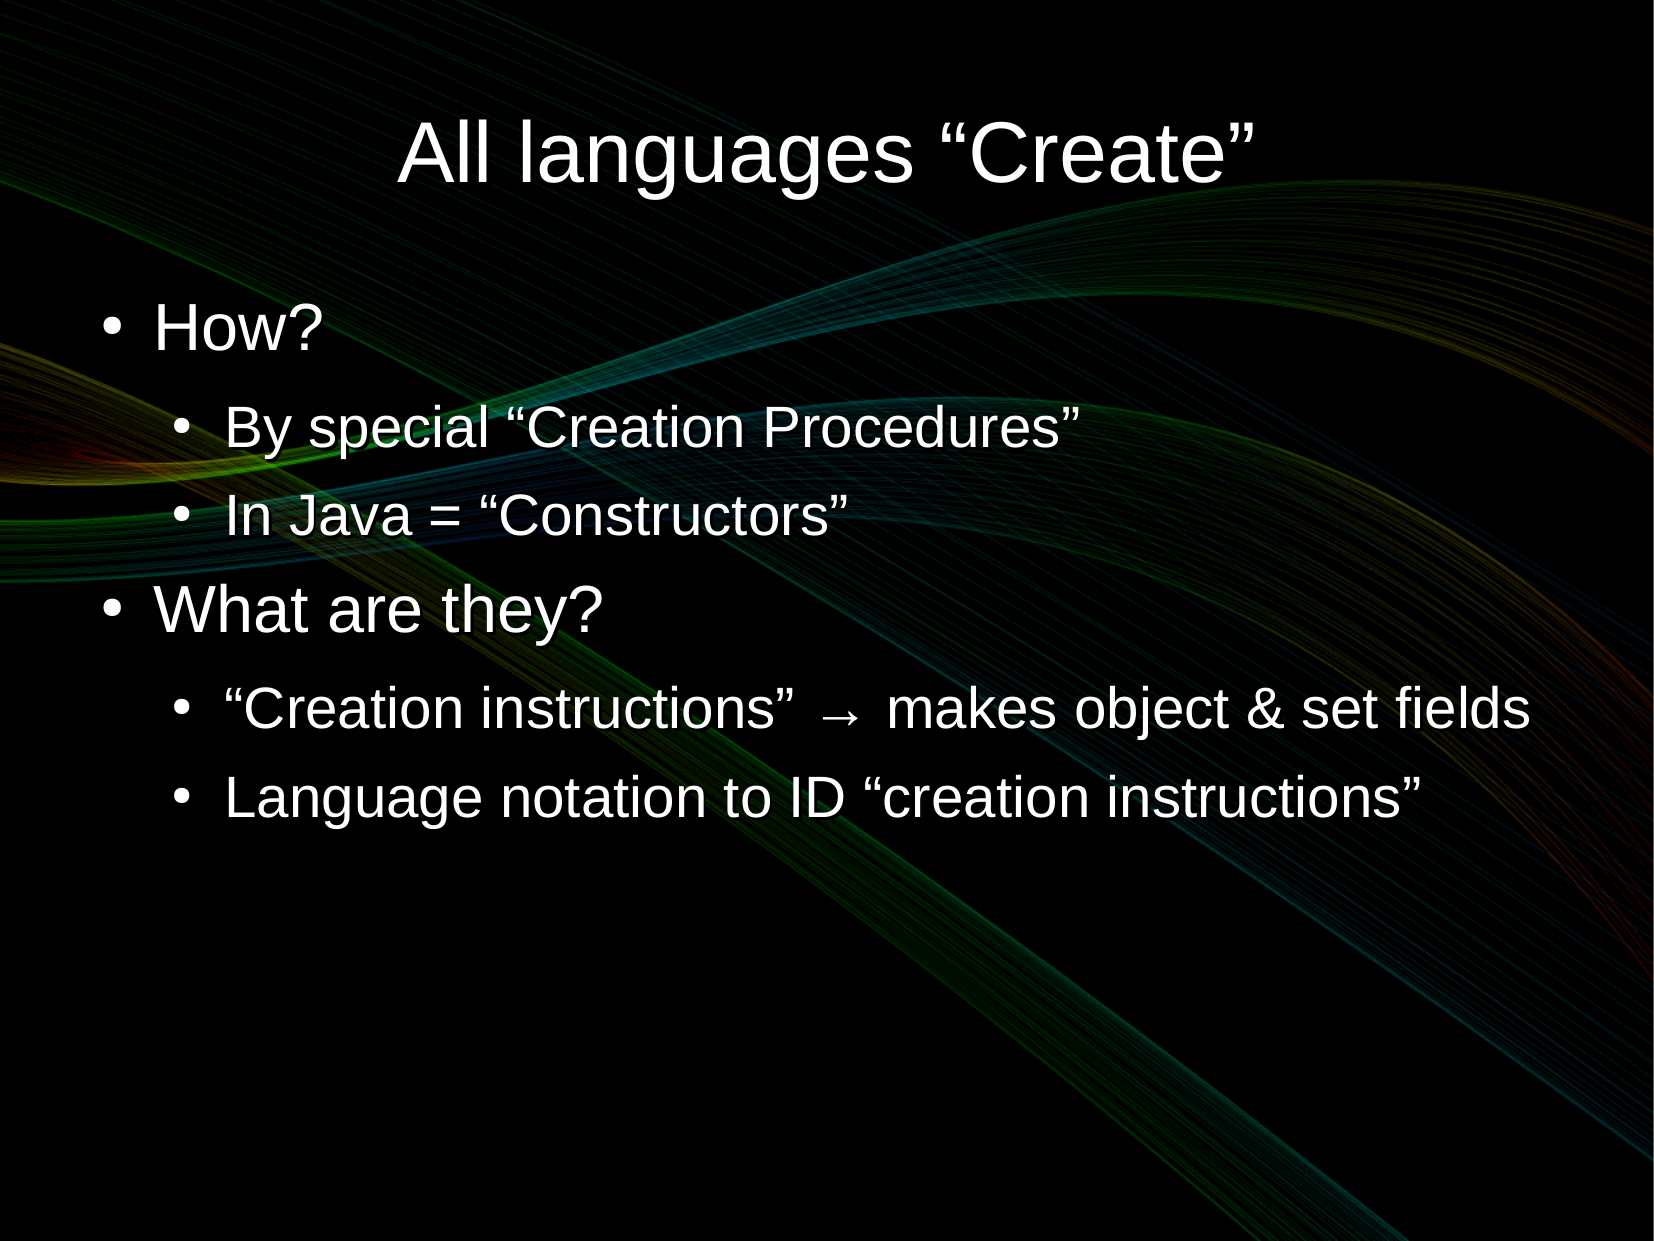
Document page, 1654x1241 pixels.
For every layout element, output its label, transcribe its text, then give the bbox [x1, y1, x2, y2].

title All languages “Create” [82, 49, 1571, 257]
picture [0, 0, 1654, 1241]
list How? By special “Creation Procedures” In Java = “Constructors” What are they? “Creation instructions” → makes object & set fields Language notation to ID “creation instructions” [82, 290, 1571, 1010]
